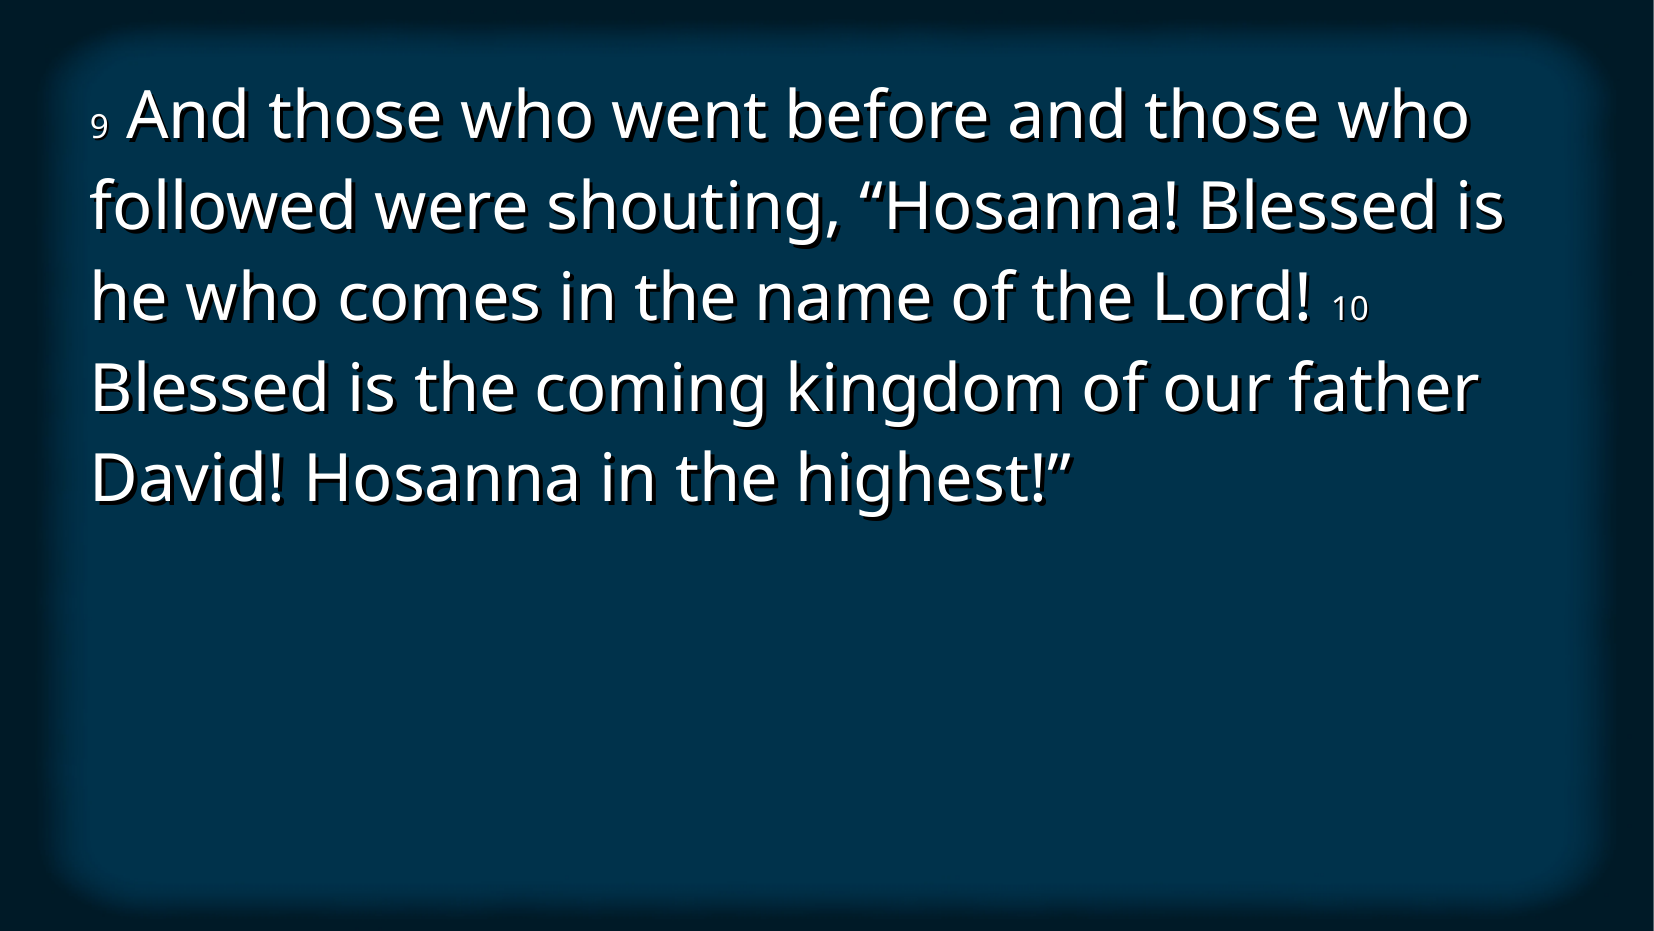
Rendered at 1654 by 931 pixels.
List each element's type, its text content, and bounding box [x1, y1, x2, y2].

picture [0, 0, 1654, 931]
text_box 9 And those who went before and those who followed were shouting, “Hosanna! Blessed is he who comes in the name of the Lord! 10 Blessed is the coming kingdom of our father David! Hosanna in the highest!” [75, 60, 1591, 519]
